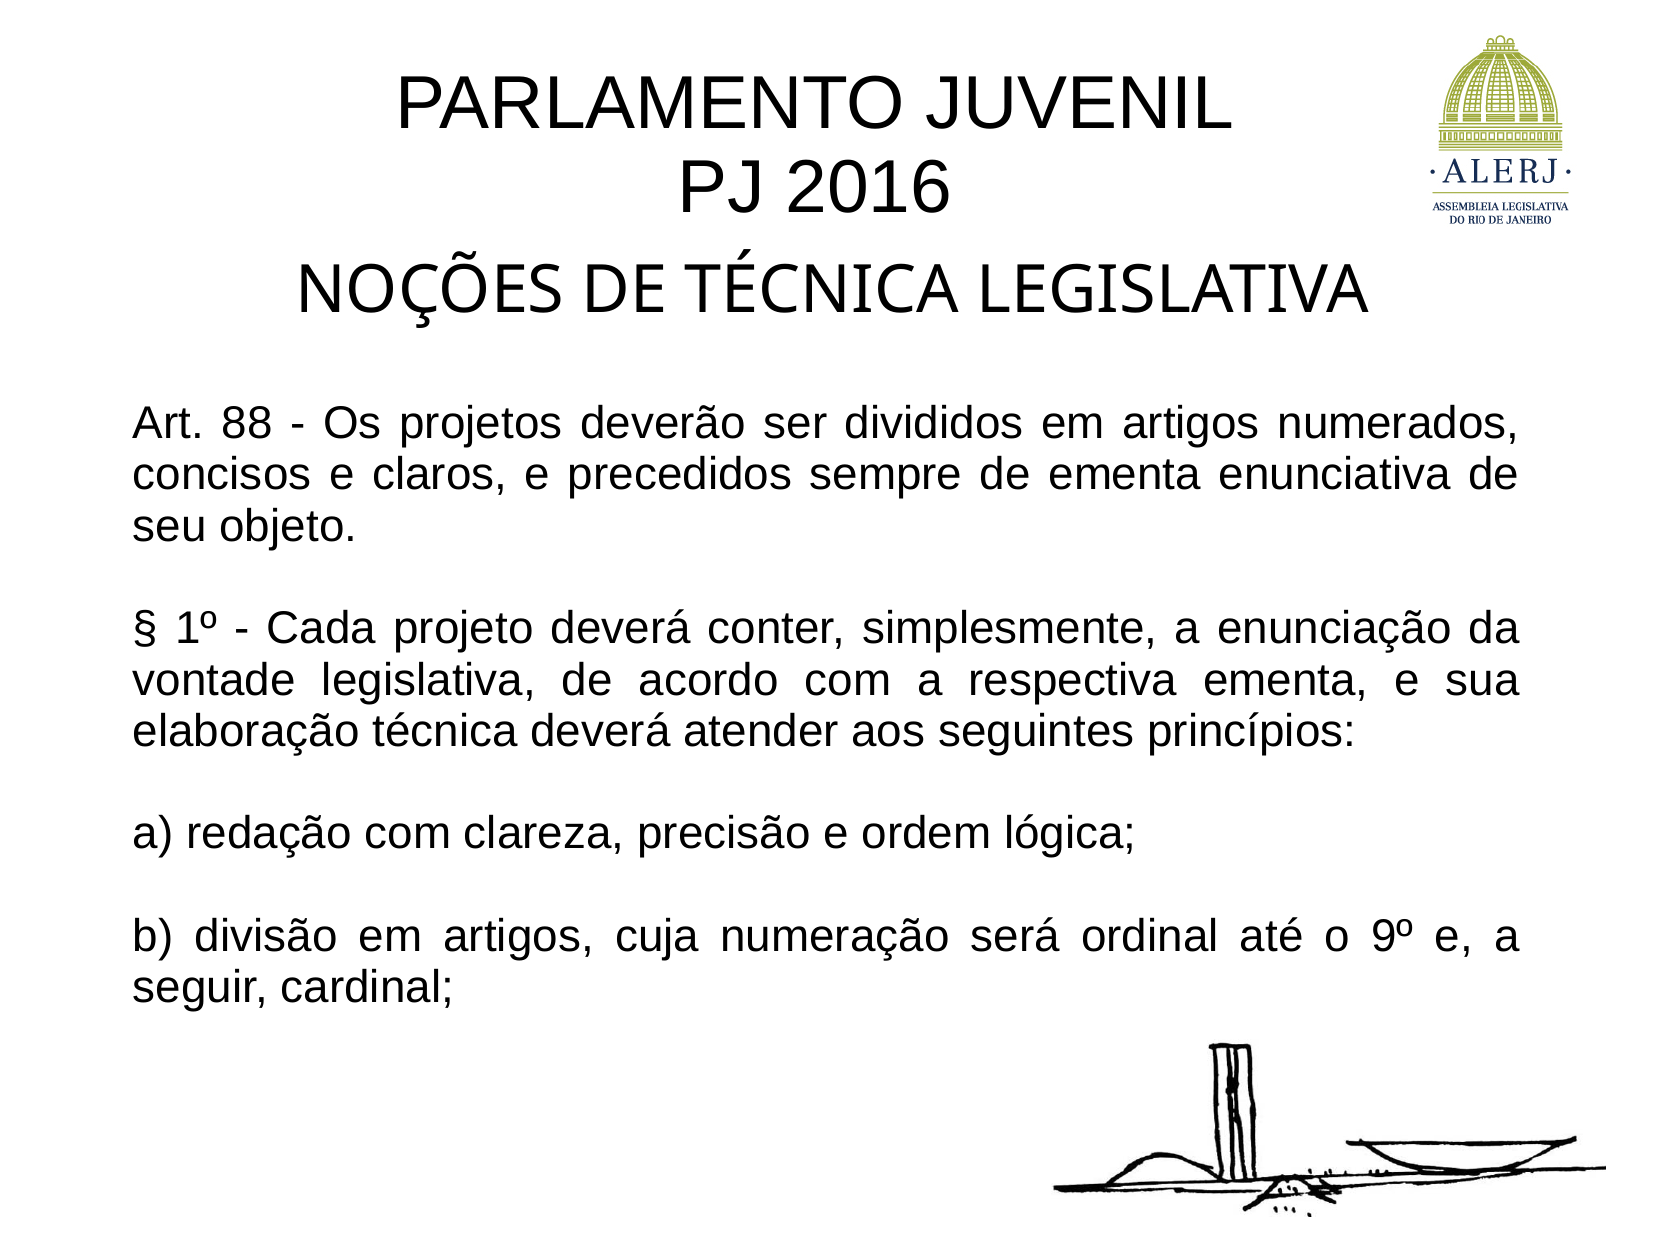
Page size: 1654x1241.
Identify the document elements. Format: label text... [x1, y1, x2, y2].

title PARLAMENTO JUVENIL PJ 2016 [47, 40, 1583, 249]
text_box Art. 88 - Os projetos deverão ser divididos em artigos numerados, concisos e claros, e precedidos sempre de ementa enunciativa de seu objeto. § 1º - Cada projeto deverá conter, simplesmente, a enunciação da vontade legislativa, de acordo com a respectiva ementa, e sua elaboração técnica deverá atender aos seguintes princípios: a) redação com clareza, precisão e ordem lógica; b) divisão em artigos, cuja numeração será ordinal até o 9º e, a seguir, cardinal; [118, 389, 1536, 1071]
text_box NOÇÕES DE TÉCNICA LEGISLATIVA [94, 229, 1571, 343]
picture [1051, 1039, 1606, 1217]
picture [1358, 23, 1642, 235]
